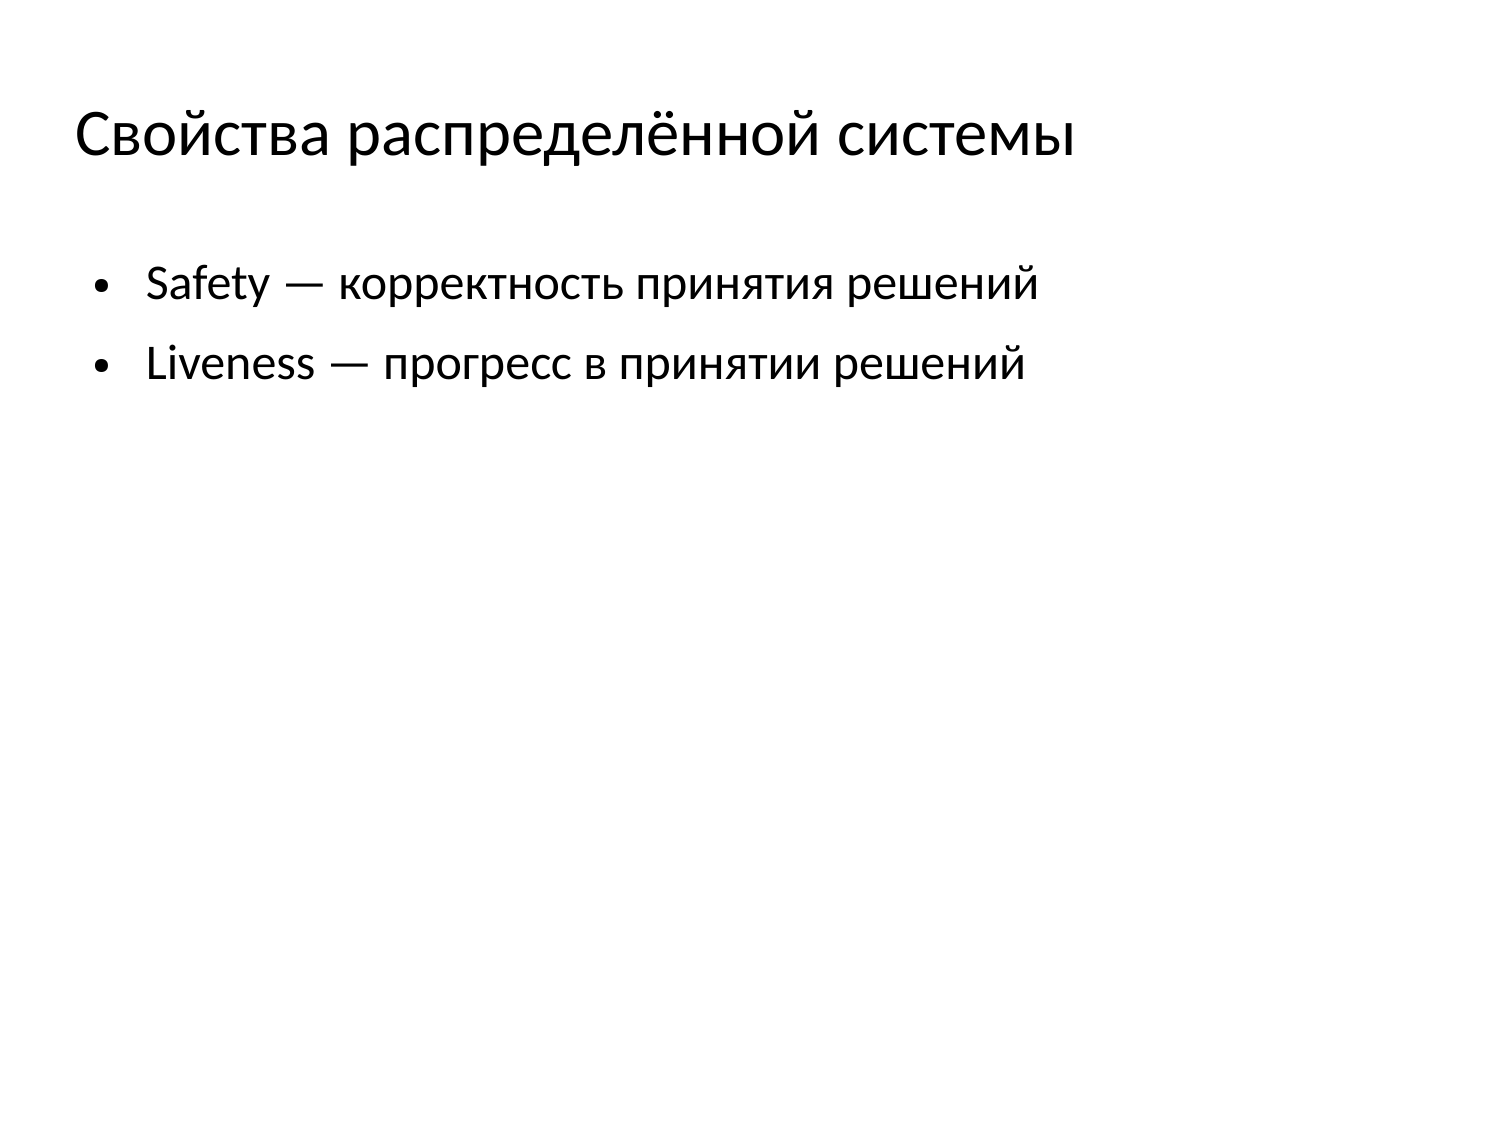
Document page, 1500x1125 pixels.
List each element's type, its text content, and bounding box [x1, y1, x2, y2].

title Свойства распределённой системы [75, 45, 1425, 233]
list Safety — корректность принятия решений Liveness — прогресс в принятии решений [75, 262, 1425, 1005]
